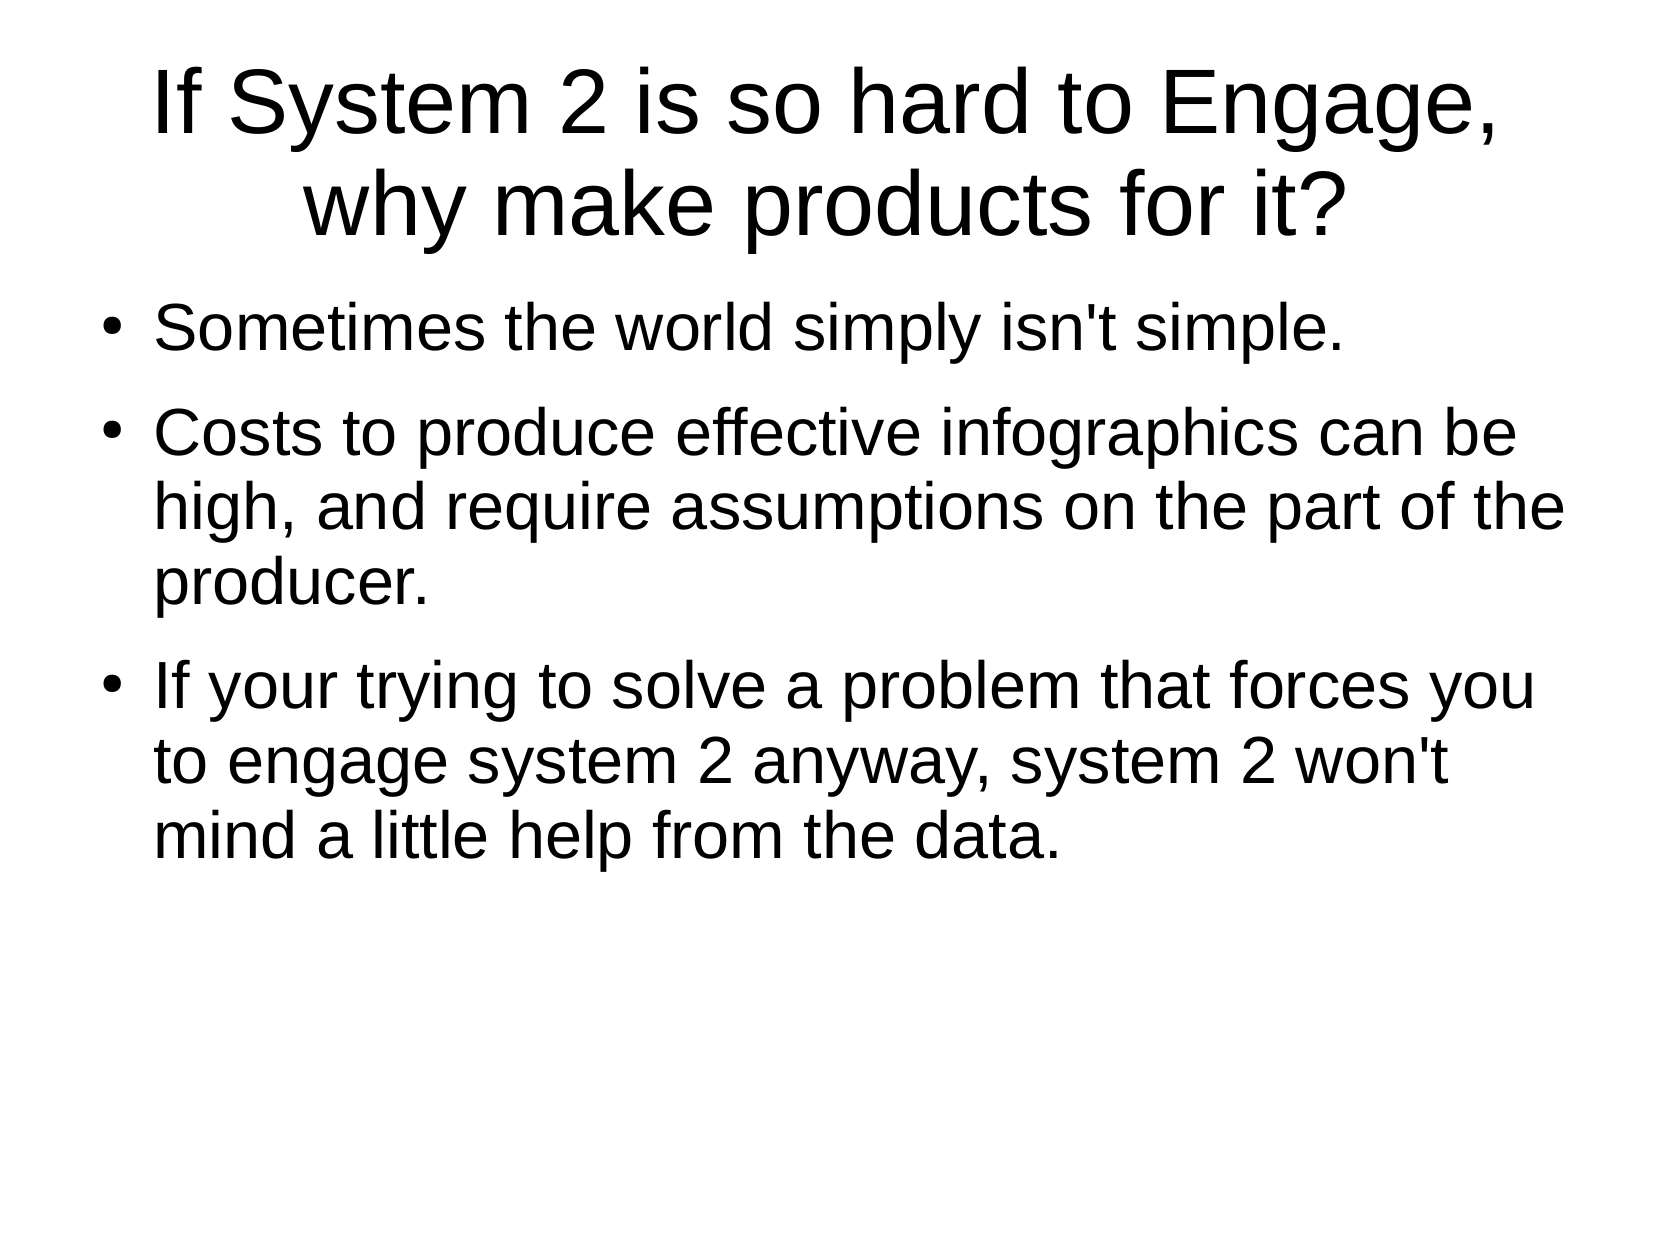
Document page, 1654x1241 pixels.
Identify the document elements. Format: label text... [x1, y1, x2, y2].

list Sometimes the world simply isn't simple. Costs to produce effective infographics can be high, and require assumptions on the part of the producer. If your trying to solve a problem that forces you to engage system 2 anyway, system 2 won't mind a little help from the data. [82, 290, 1571, 1010]
title If System 2 is so hard to Engage, why make products for it? [82, 49, 1571, 257]
